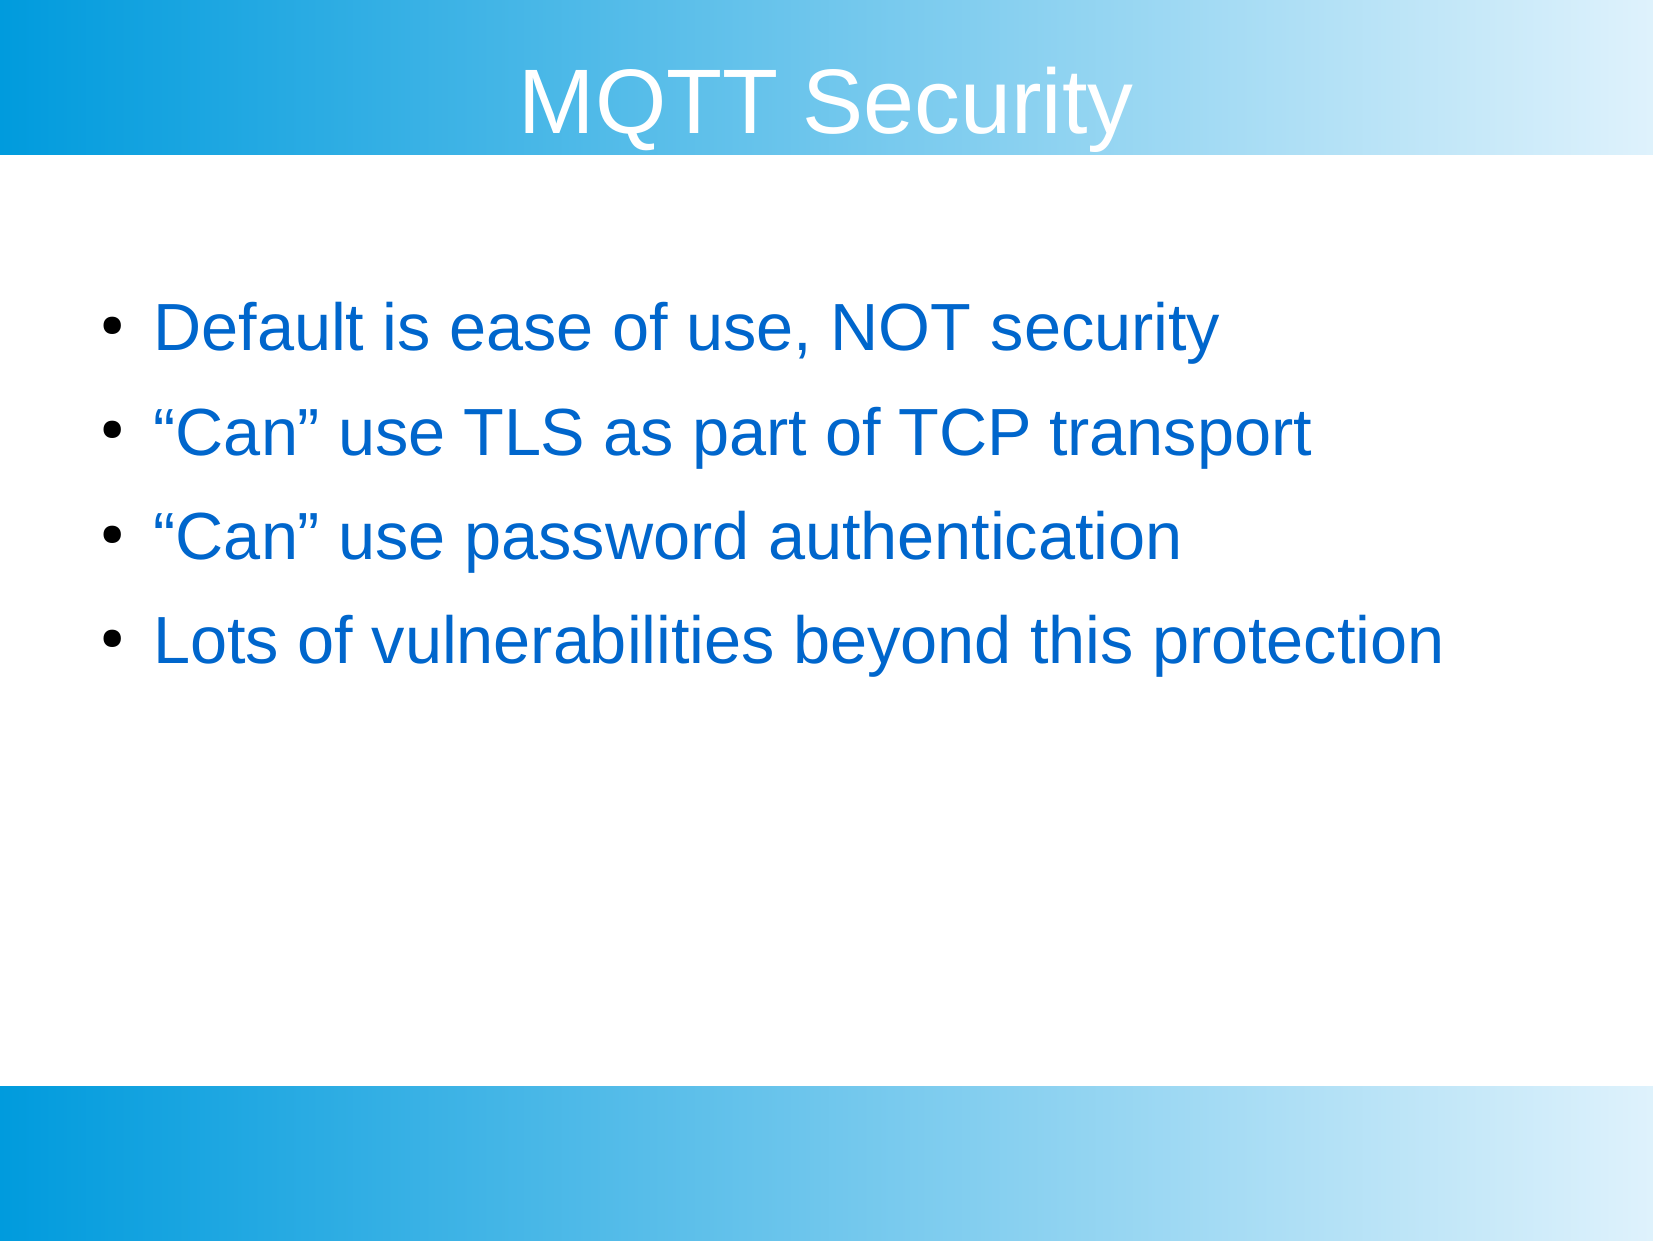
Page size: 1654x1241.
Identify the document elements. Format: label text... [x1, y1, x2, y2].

list Default is ease of use, NOT security “Can” use TLS as part of TCP transport “Can” use password authentication Lots of vulnerabilities beyond this protection [82, 290, 1571, 1010]
title MQTT Security [82, 49, 1571, 155]
